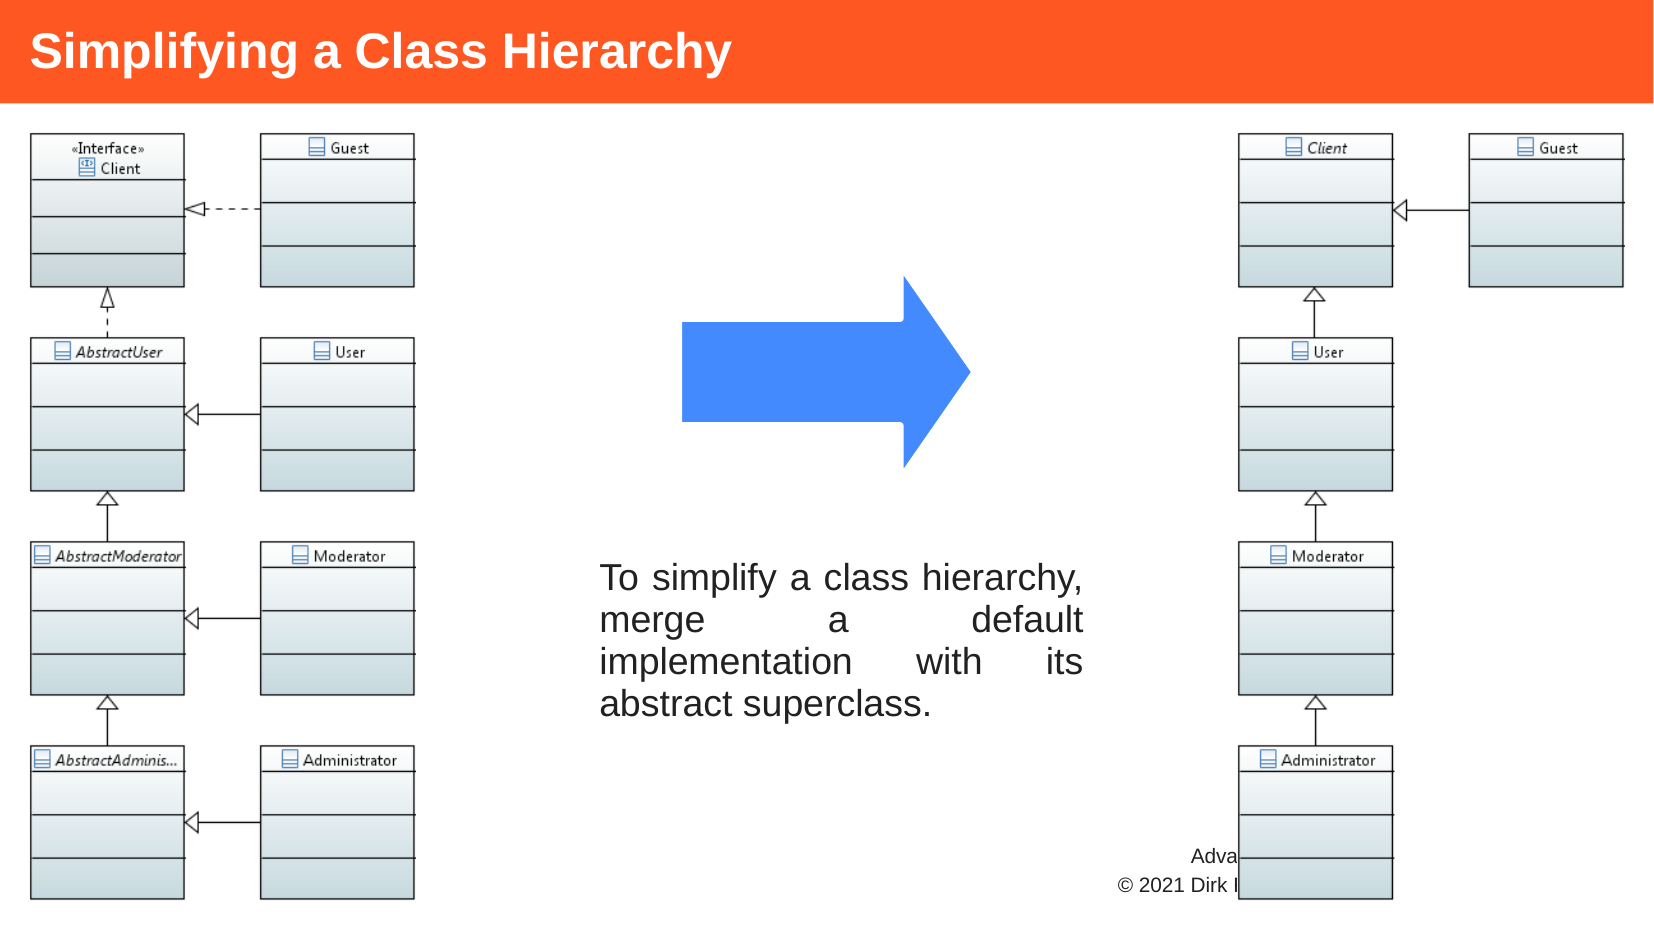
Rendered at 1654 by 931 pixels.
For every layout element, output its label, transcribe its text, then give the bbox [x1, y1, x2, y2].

list To simplify a class hierarchy, merge a default implementation with its abstract superclass. [596, 437, 1087, 845]
picture [29, 132, 416, 901]
picture [1237, 132, 1625, 901]
text_box [679, 265, 975, 479]
title Simplifying a Class Hierarchy [0, 0, 1654, 104]
